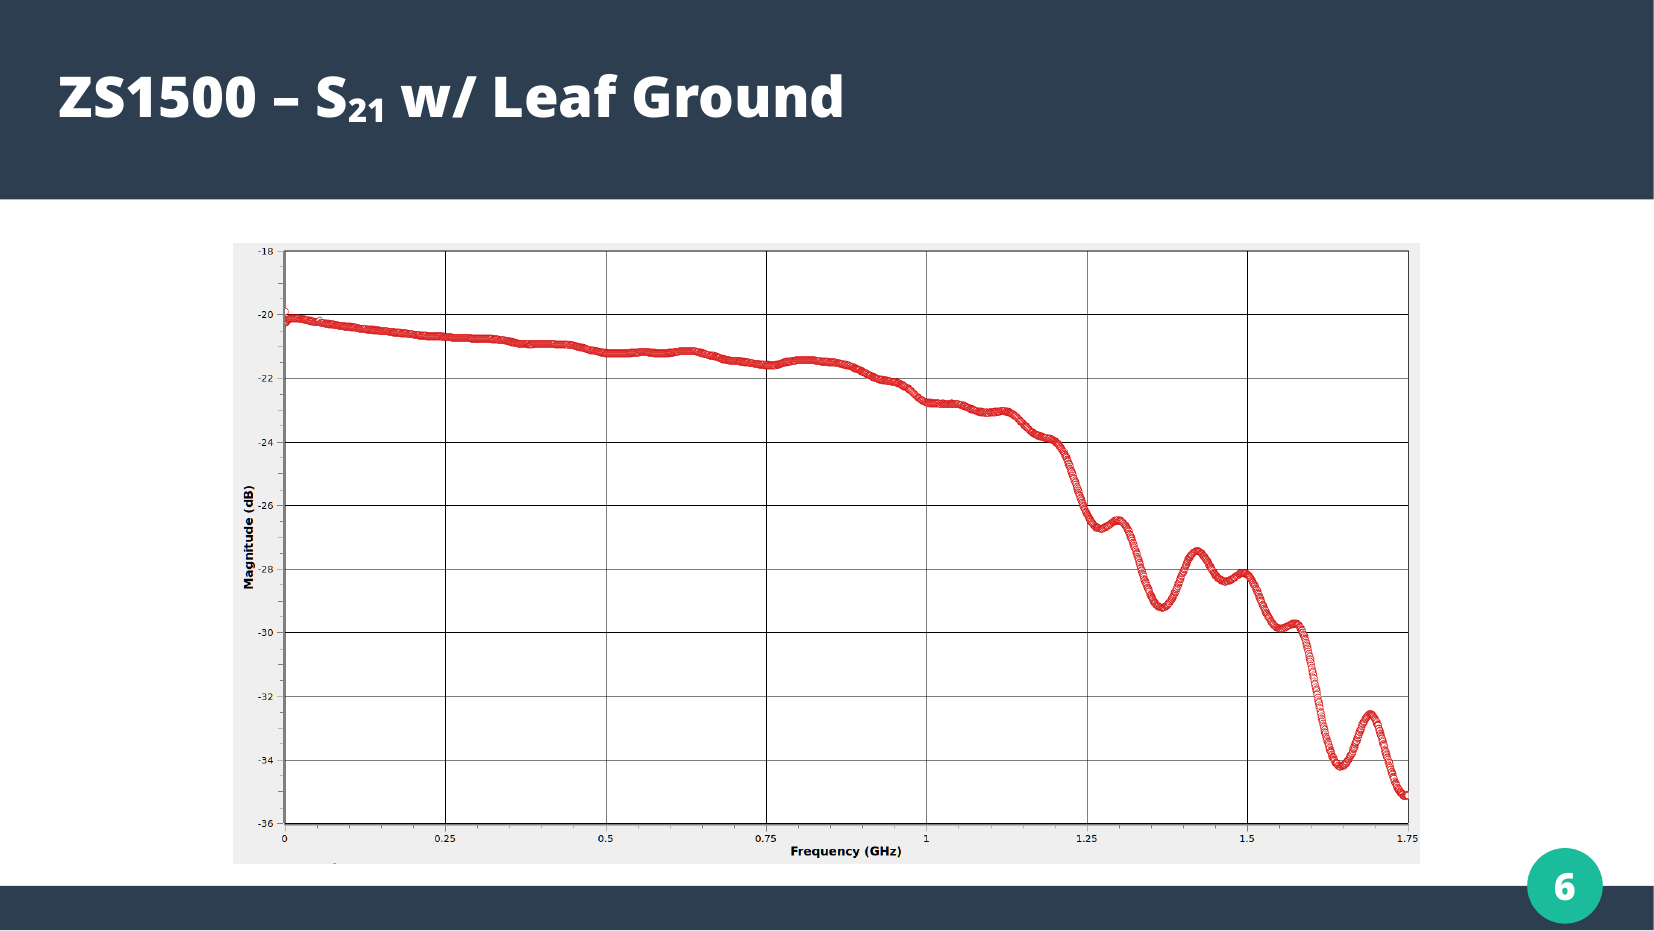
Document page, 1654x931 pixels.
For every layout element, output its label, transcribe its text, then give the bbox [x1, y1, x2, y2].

picture [233, 243, 1420, 864]
title ZS1500 – S21 w/ Leaf Ground [59, 37, 1595, 155]
